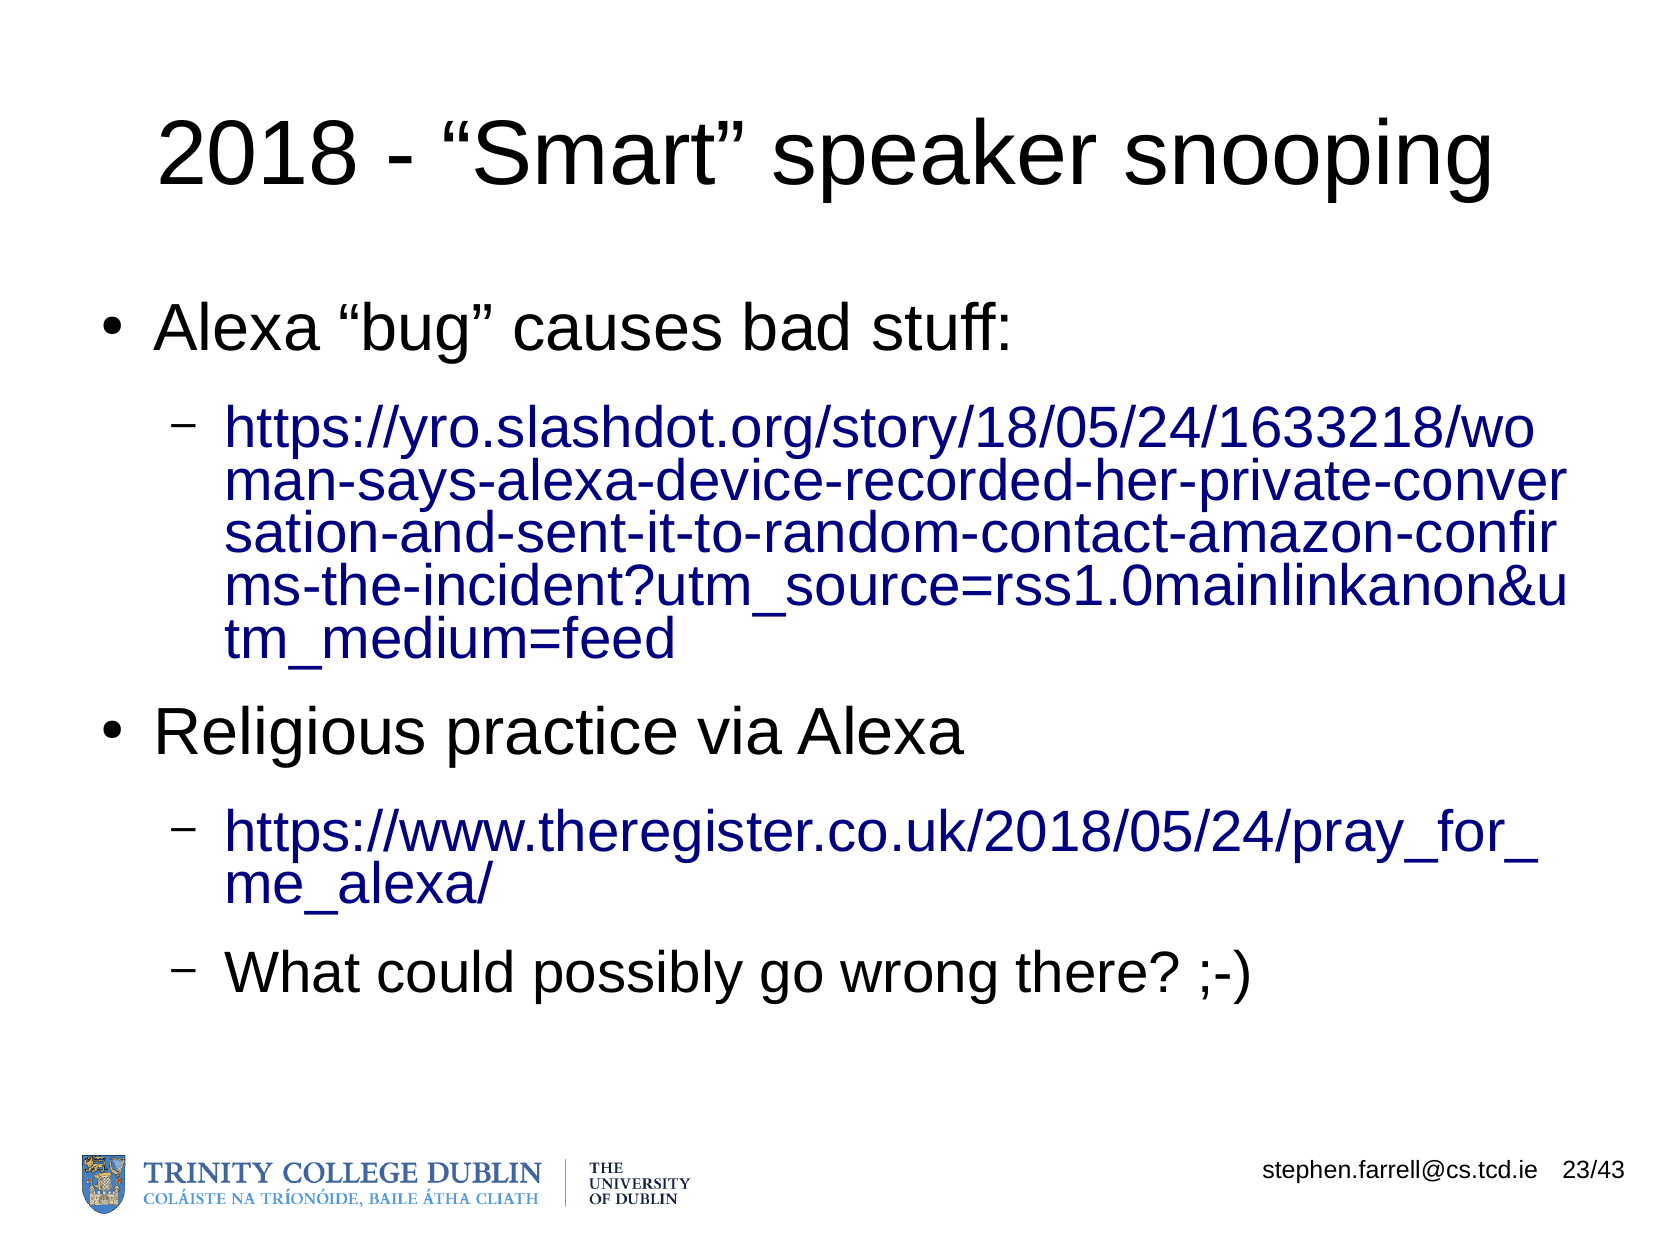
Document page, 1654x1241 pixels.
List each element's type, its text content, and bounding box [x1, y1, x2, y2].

title 2018 - “Smart” speaker snooping [82, 49, 1571, 257]
list Alexa “bug” causes bad stuff: https://yro.slashdot.org/story/18/05/24/1633218/woman-says-alexa-device-recorded-her-private-conversation-and-sent-it-to-random-contact-amazon-confirms-the-incident?utm_source=rss1.0mainlinkanon&utm_medium=feed Religious practice via Alexa https://www.theregister.co.uk/2018/05/24/pray_for_me_alexa/ What could possibly go wrong there? ;-) [82, 290, 1571, 1010]
picture [82, 1155, 694, 1214]
